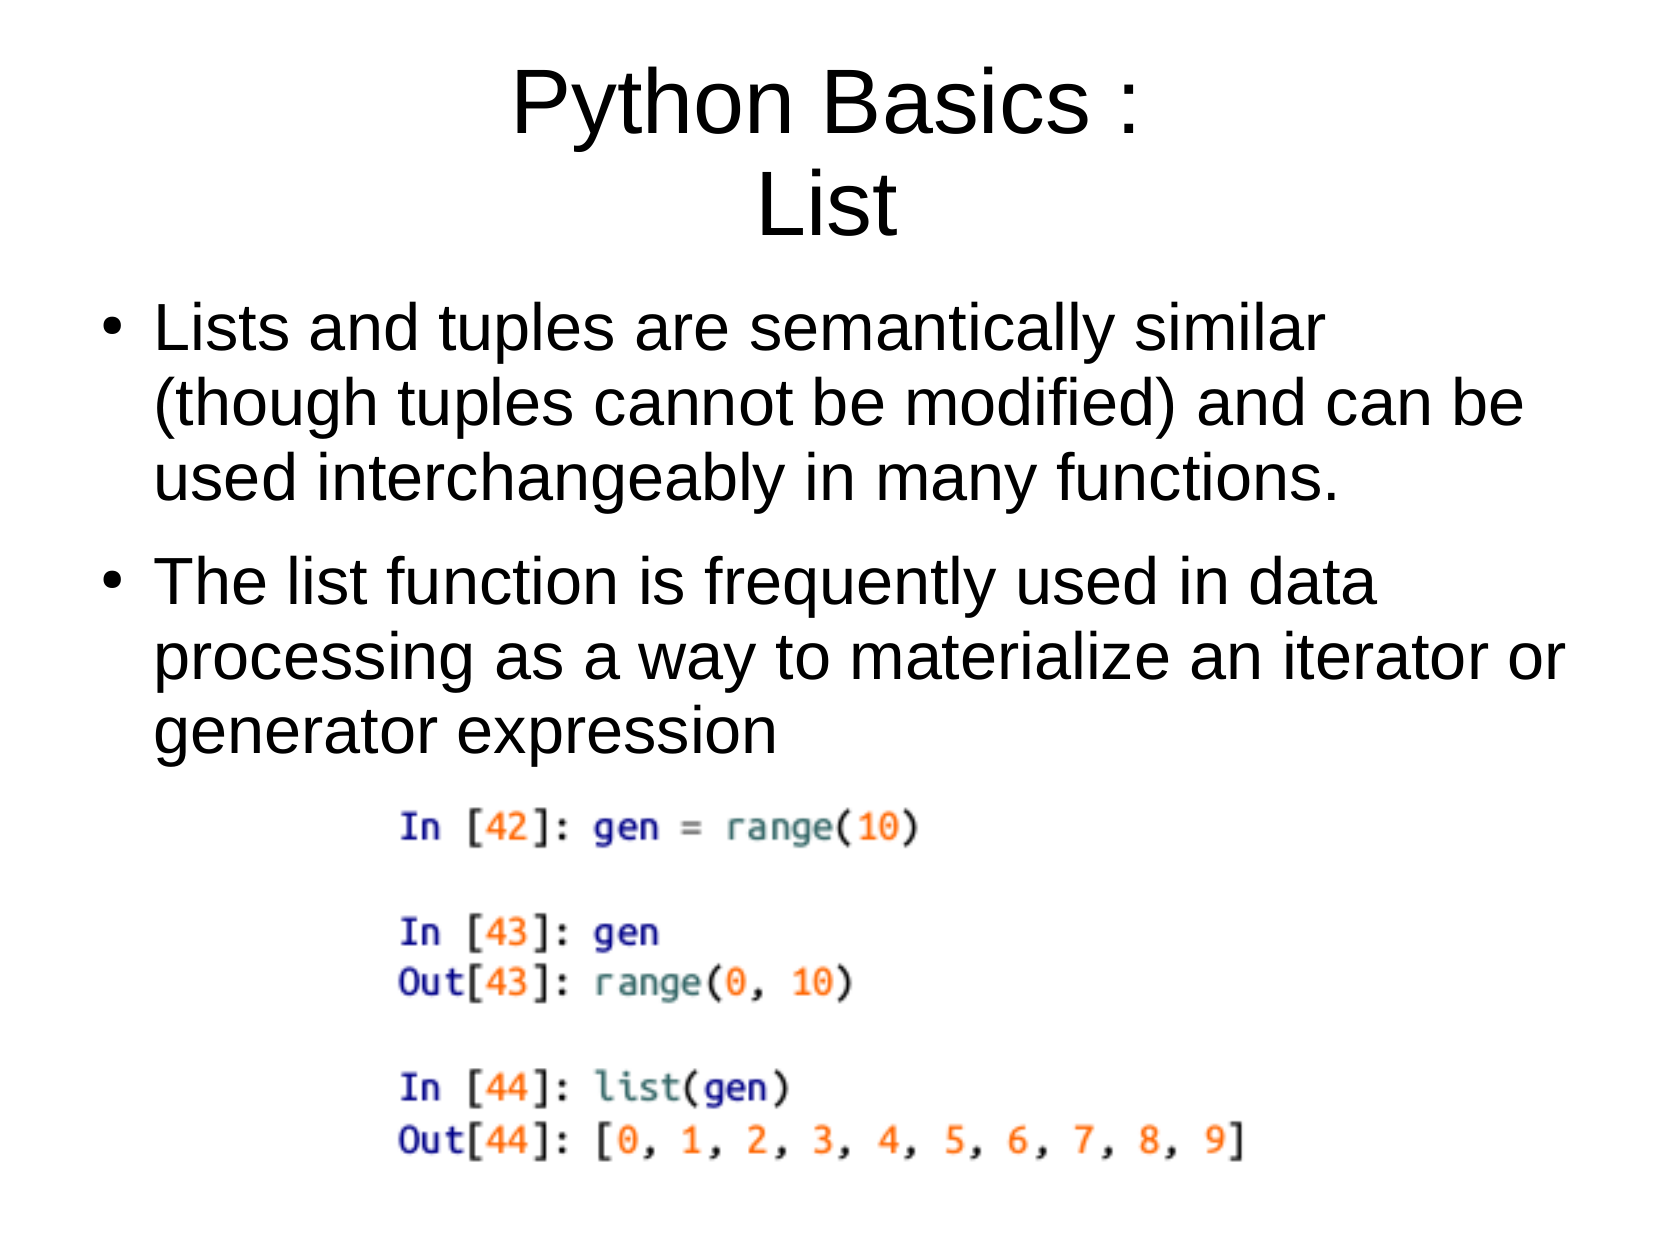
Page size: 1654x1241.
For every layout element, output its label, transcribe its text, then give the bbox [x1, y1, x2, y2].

picture [373, 793, 1337, 1205]
list Lists and tuples are semantically similar (though tuples cannot be modified) and can be used interchangeably in many functions. The list function is frequently used in data processing as a way to materialize an iterator or generator expression [82, 290, 1571, 1010]
title Python Basics : List [82, 49, 1571, 257]
